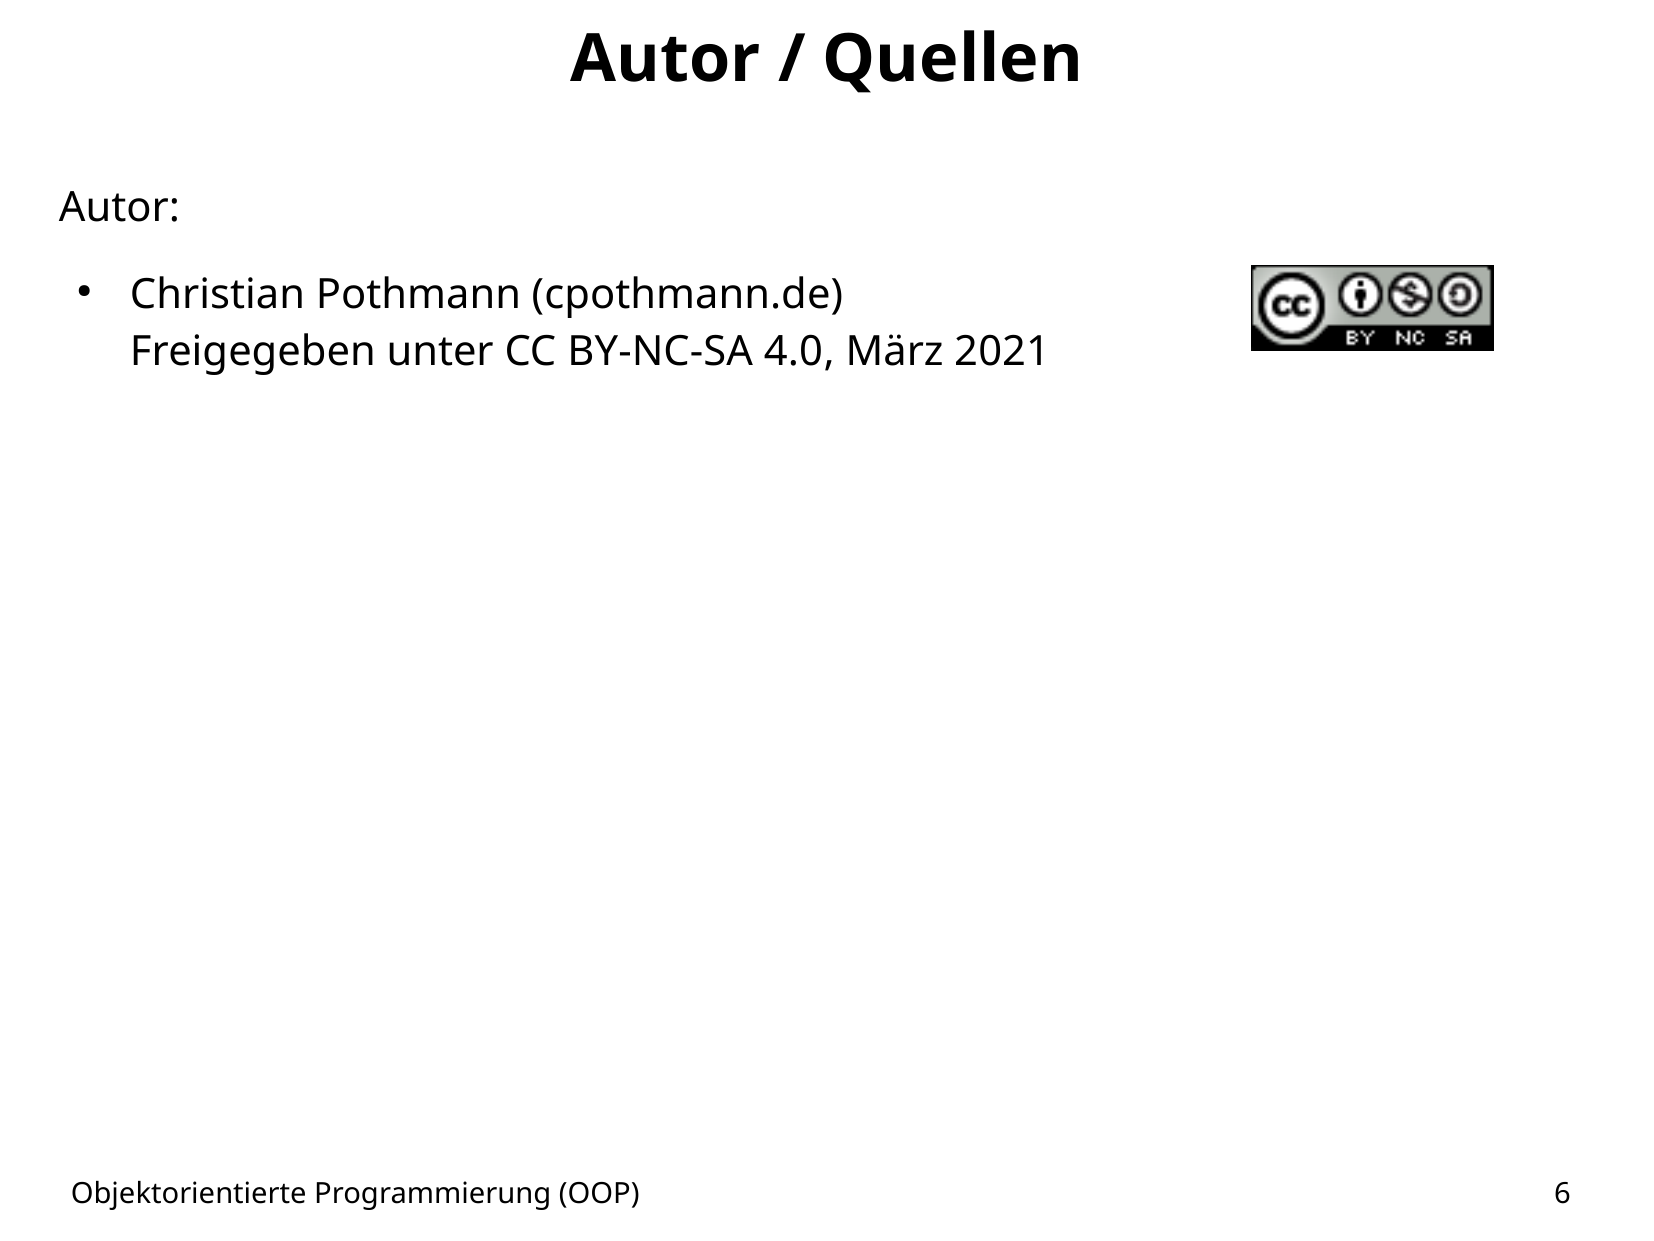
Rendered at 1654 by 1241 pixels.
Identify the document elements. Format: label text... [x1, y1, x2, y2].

title Autor / Quellen [0, 5, 1654, 107]
picture [1251, 265, 1494, 351]
list Autor: Christian Pothmann (cpothmann.de) Freigegeben unter CC BY-NC-SA 4.0, März 2021 [59, 177, 1583, 1146]
